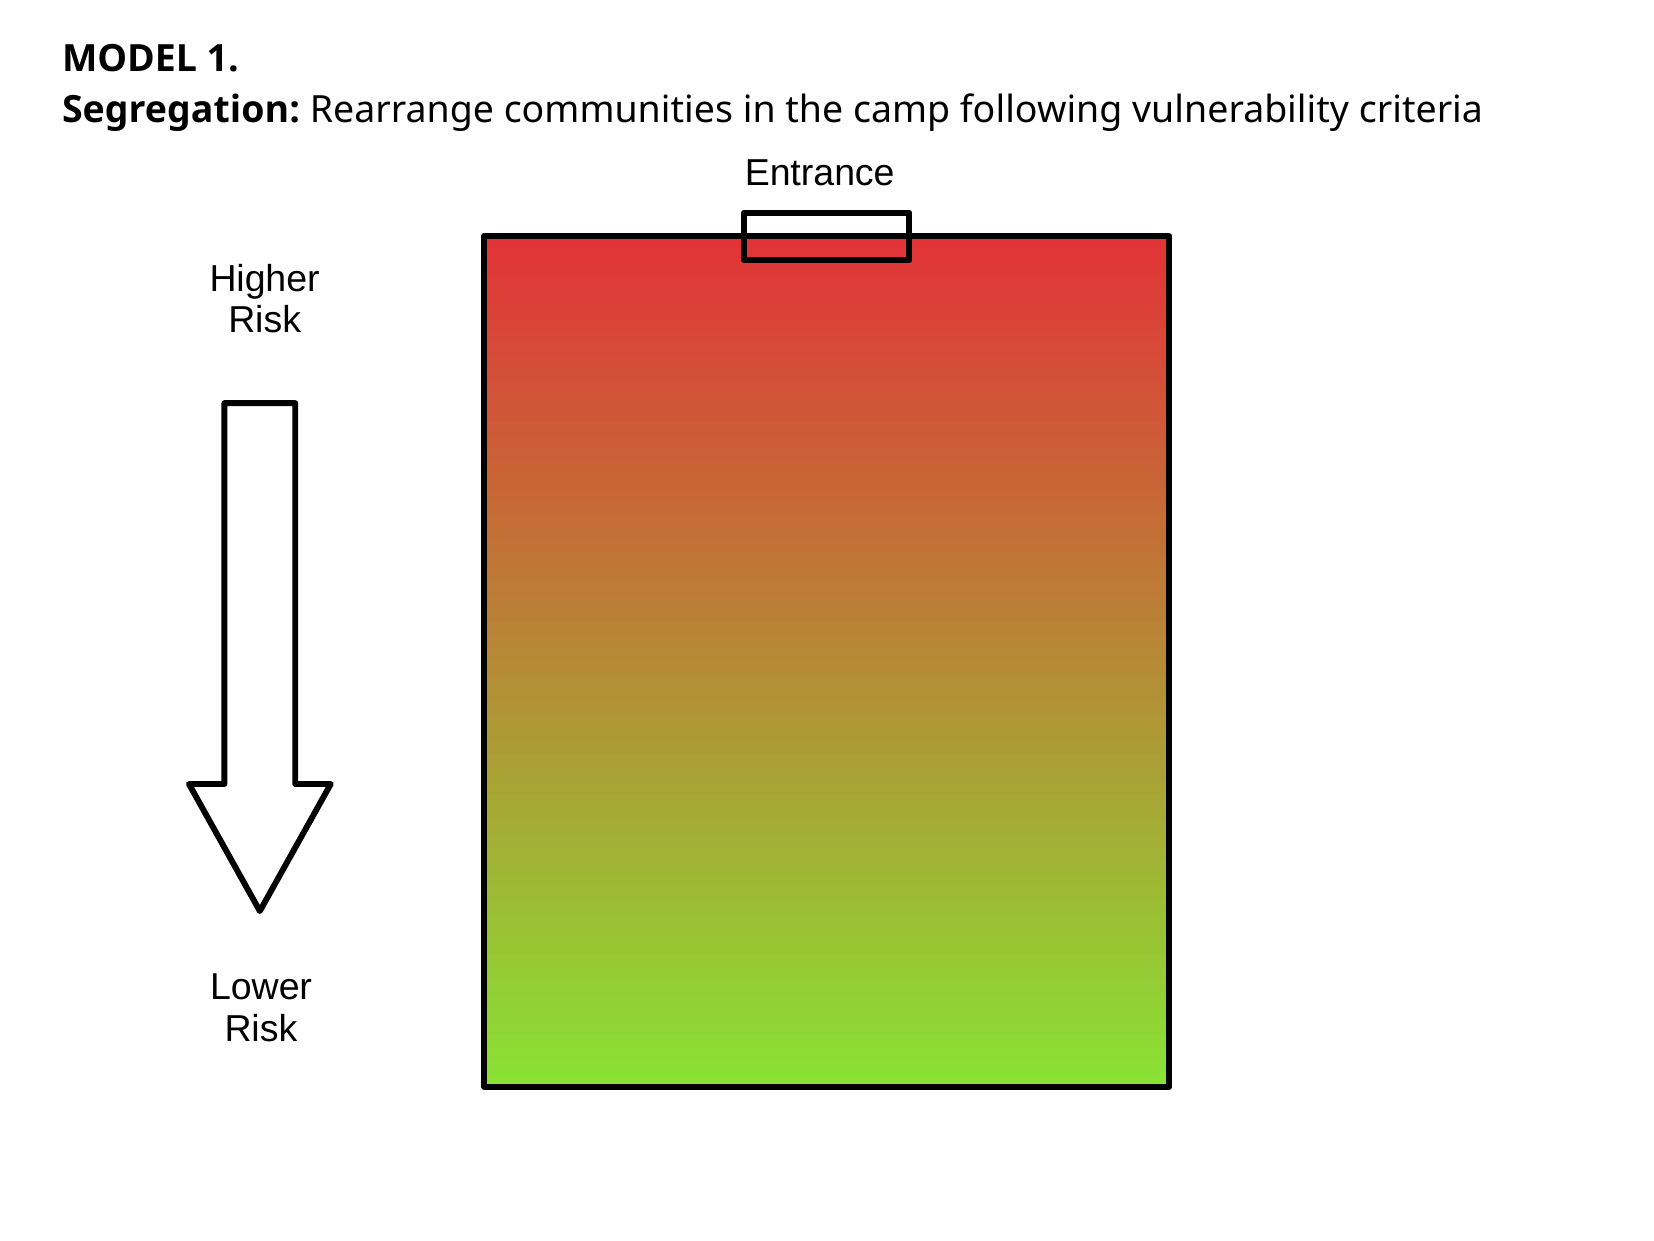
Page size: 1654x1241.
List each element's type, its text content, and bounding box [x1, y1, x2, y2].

text_box Lower Risk [153, 958, 369, 1058]
text_box [484, 236, 1170, 1087]
text_box MODEL 1. Segregation: Rearrange communities in the camp following vulnerability criteria [47, 23, 1548, 119]
text_box [747, 236, 906, 257]
text_box Higher Risk [157, 249, 373, 349]
text_box Entrance [730, 143, 910, 201]
